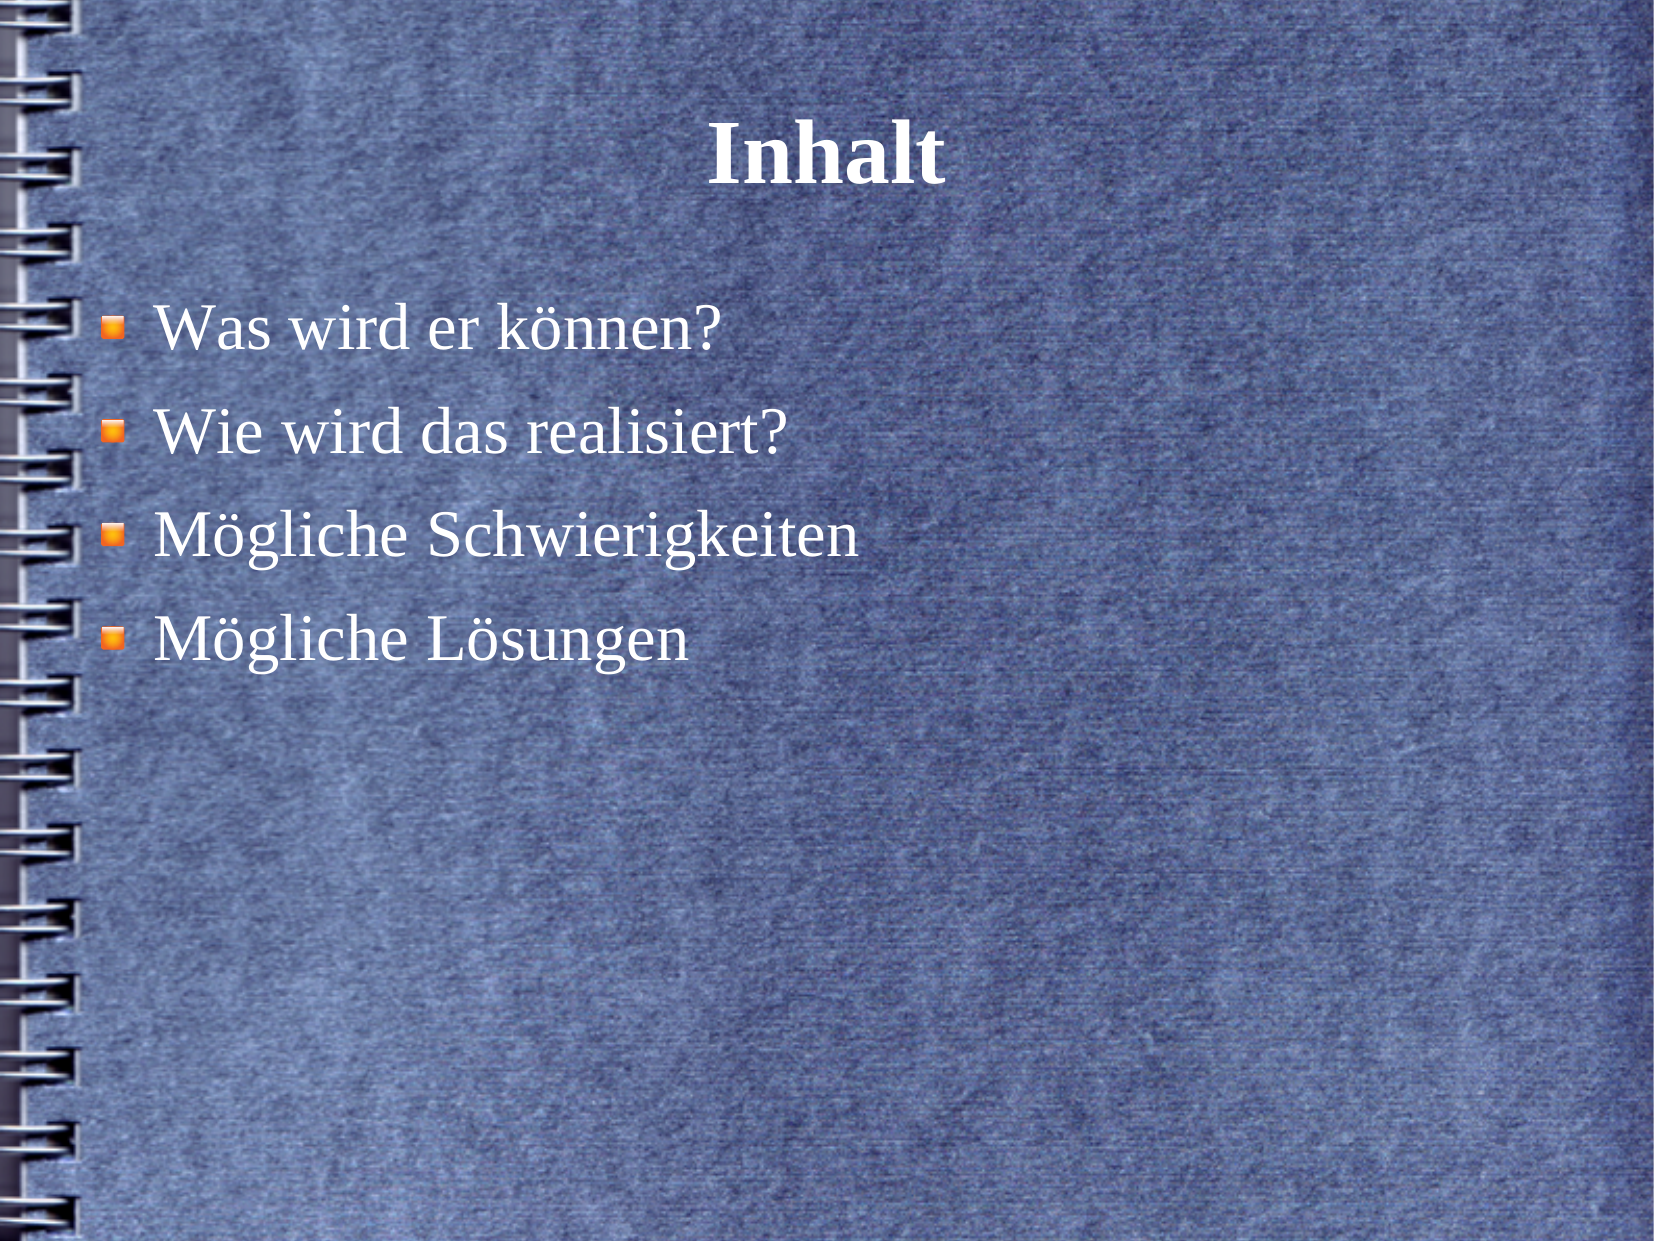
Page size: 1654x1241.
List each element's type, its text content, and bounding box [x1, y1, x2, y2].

picture [0, 0, 1654, 1241]
list Was wird er können? Wie wird das realisiert? Mögliche Schwierigkeiten Mögliche Lösungen [82, 290, 1571, 1109]
title Inhalt [82, 49, 1571, 257]
